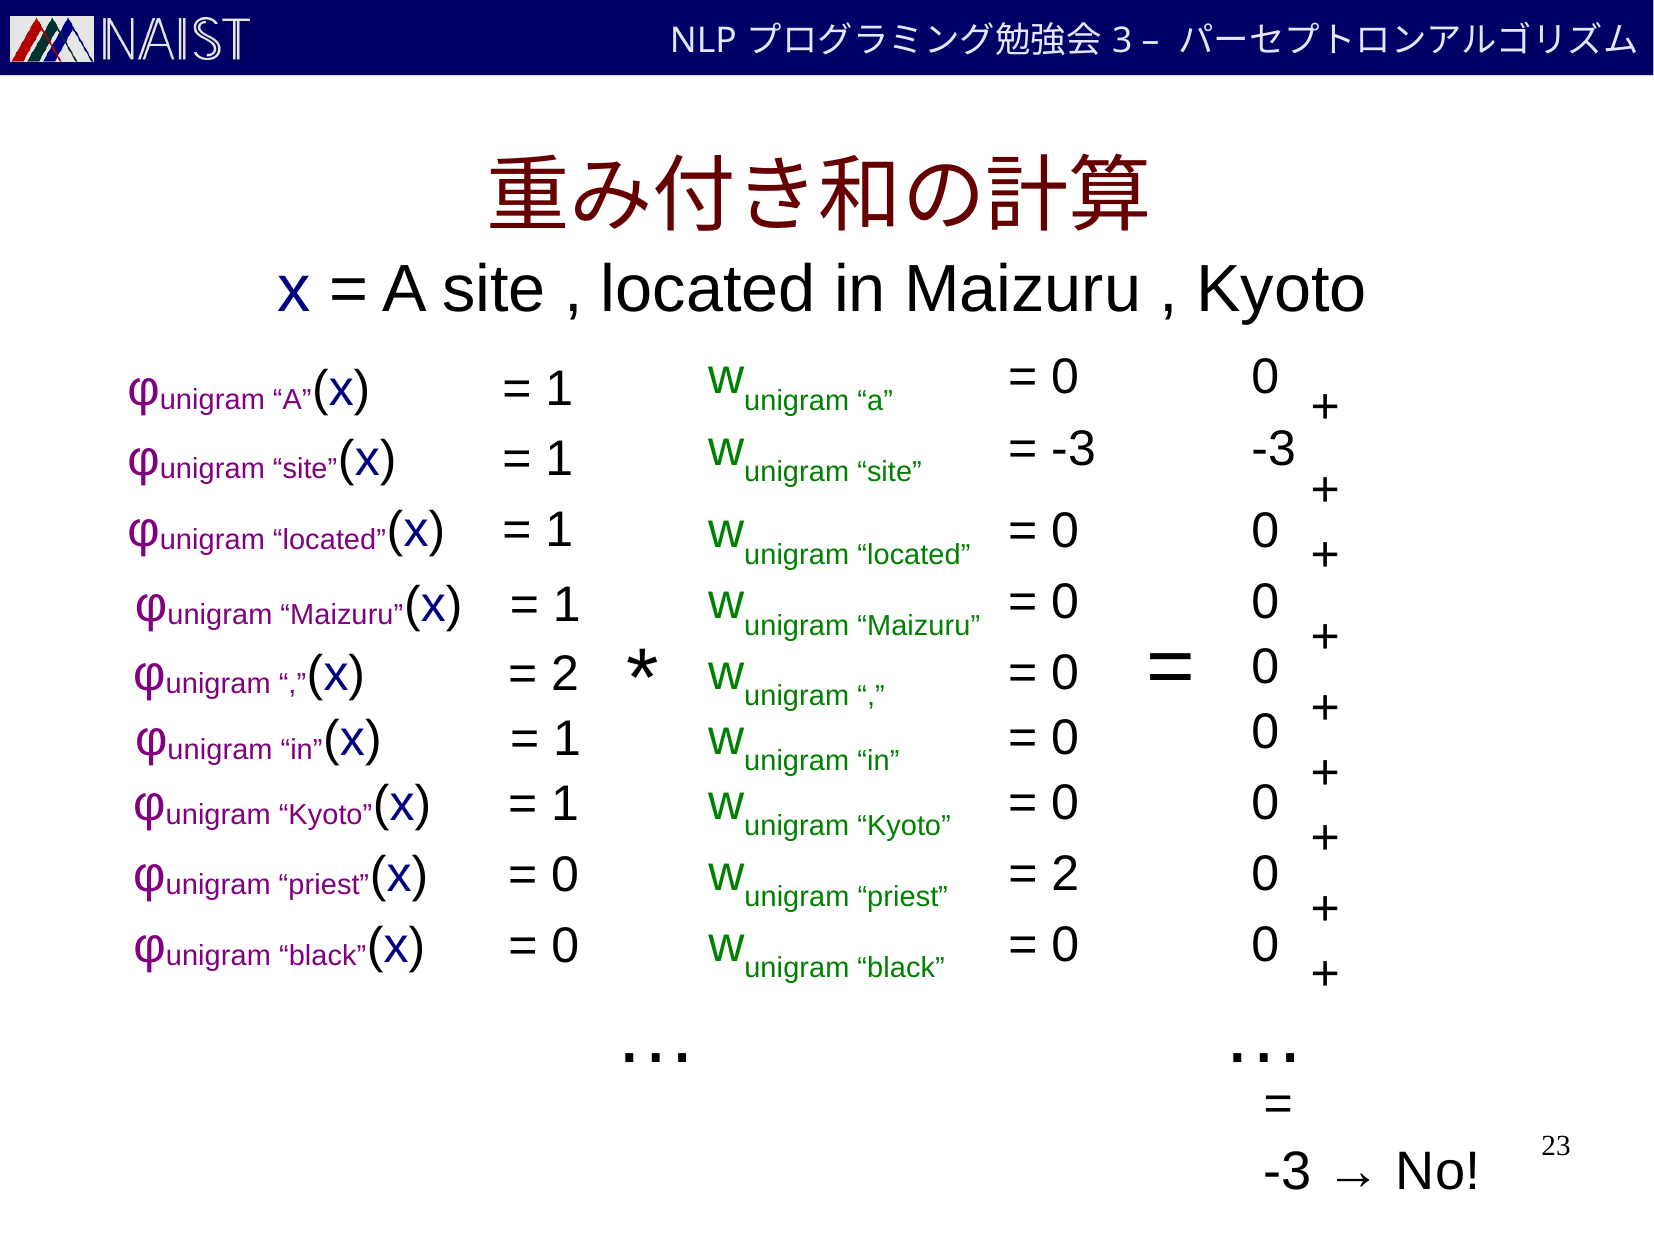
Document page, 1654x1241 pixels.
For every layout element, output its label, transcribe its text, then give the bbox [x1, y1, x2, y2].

text_box wunigram “black” = 0 [693, 908, 1095, 992]
text_box + [1295, 518, 1355, 590]
text_box wunigram “Maizuru” = 0 [693, 565, 1095, 636]
text_box wunigram “Kyoto” = 0 [693, 766, 1095, 837]
text_box x = A site , located in Maizuru , Kyoto [262, 244, 1386, 334]
text_box φunigram “located”(x) = 1 [112, 493, 589, 581]
text_box 0 [1236, 837, 1295, 908]
text_box wunigram “located” = 0 [693, 495, 1095, 565]
text_box 0 [1236, 341, 1295, 412]
text_box φunigram “A”(x) = 1 [112, 353, 589, 422]
text_box 0 [1236, 495, 1295, 565]
text_box 0 [1236, 908, 1295, 979]
text_box wunigram “site” = -3 [693, 412, 1111, 495]
text_box + [1295, 453, 1355, 518]
text_box + [1295, 672, 1355, 737]
text_box = [1131, 611, 1210, 720]
text_box 0 [1236, 630, 1295, 695]
text_box + [1295, 370, 1355, 442]
text_box + [1295, 601, 1355, 672]
text_box * [611, 623, 674, 732]
text_box -3 → No! [1248, 1133, 1496, 1209]
text_box φunigram “priest”(x) = 0 [118, 838, 595, 909]
text_box … [1207, 979, 1321, 1088]
picture [10, 16, 94, 62]
text_box -3 [1236, 412, 1311, 483]
text_box φunigram “Kyoto”(x) = 1 [118, 768, 595, 838]
text_box φunigram “site”(x) = 1 [112, 422, 589, 493]
text_box φunigram “Maizuru”(x) = 1 [120, 568, 596, 656]
picture [102, 17, 251, 60]
text_box φunigram “in”(x) = 1 [120, 703, 596, 791]
title 重み付き和の計算 [75, 92, 1564, 285]
text_box wunigram “,” = 0 [693, 636, 1095, 701]
text_box = [1248, 1068, 1308, 1133]
text_box + [1295, 938, 1355, 1009]
text_box 0 [1236, 695, 1295, 766]
text_box φunigram “,”(x) = 2 [118, 637, 595, 725]
text_box + [1295, 873, 1355, 938]
text_box + [1295, 802, 1355, 873]
text_box 0 [1236, 766, 1295, 837]
text_box wunigram “a” = 0 [693, 341, 1095, 412]
text_box 0 [1236, 565, 1295, 630]
text_box wunigram “in” = 0 [693, 701, 1095, 766]
text_box … [599, 979, 713, 1088]
text_box φunigram “black”(x) = 0 [118, 909, 595, 997]
text_box + [1295, 737, 1355, 802]
text_box wunigram “priest” = 2 [693, 837, 1095, 908]
